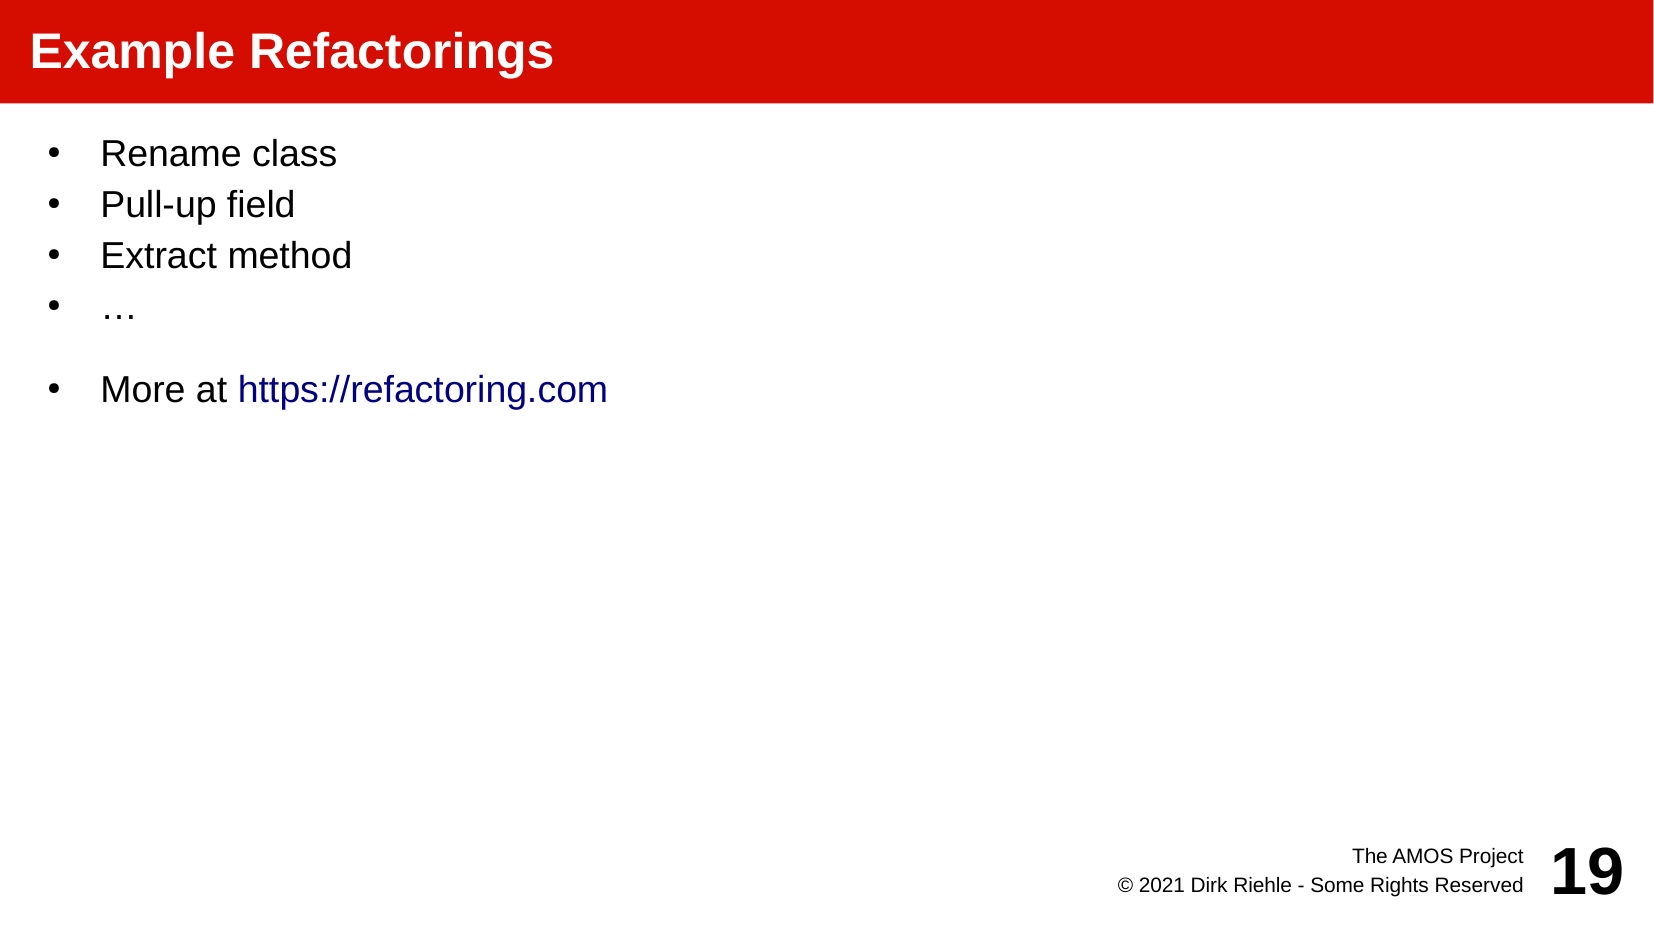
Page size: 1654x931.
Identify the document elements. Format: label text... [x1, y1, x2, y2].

list Rename class Pull-up field Extract method … More at https://refactoring.com [29, 132, 1625, 813]
title Example Refactorings [0, 0, 1654, 104]
